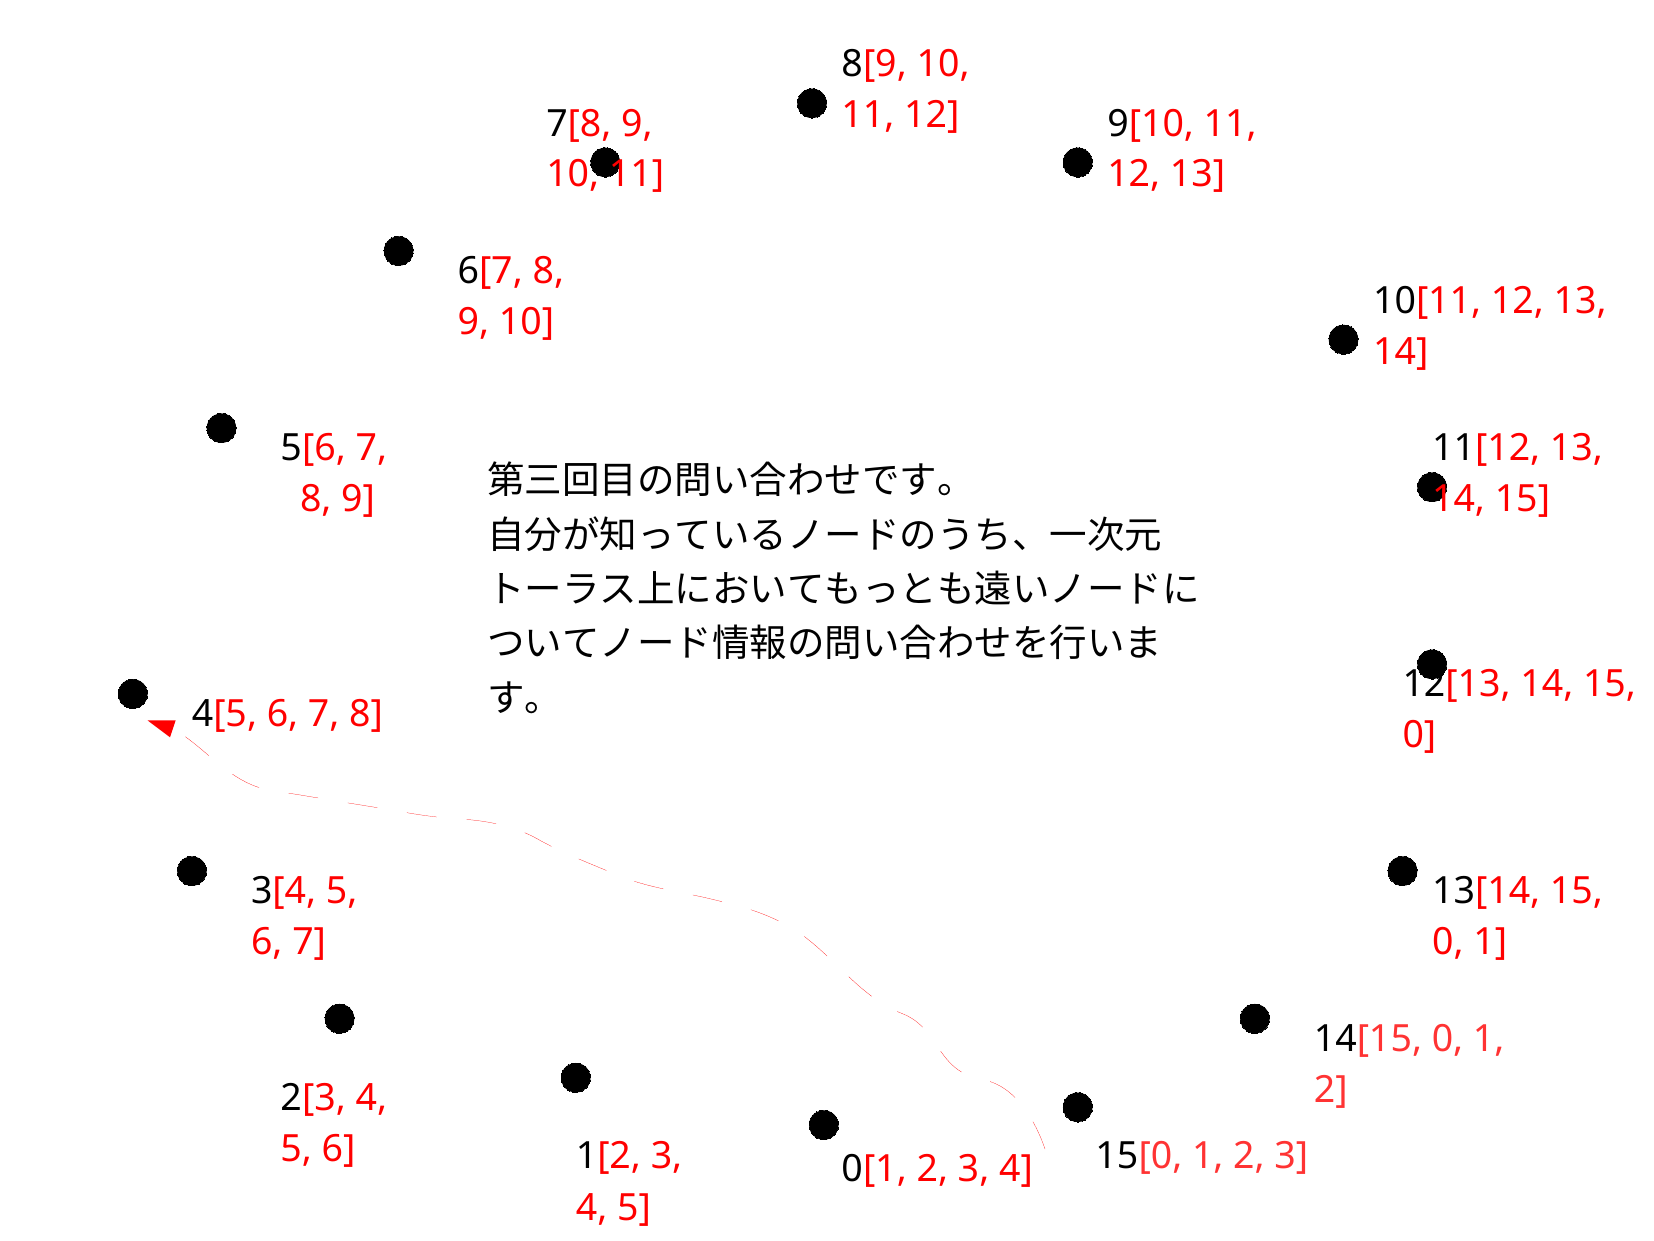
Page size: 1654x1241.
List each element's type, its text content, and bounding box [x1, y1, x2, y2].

text_box 9[10, 11, 12, 13] [1092, 88, 1300, 193]
text_box 0[1, 2, 3, 4] [826, 1133, 1123, 1194]
text_box [1240, 1003, 1270, 1034]
text_box [561, 1062, 591, 1093]
text_box 13[14, 15, 0, 1] [1417, 856, 1654, 961]
text_box 14[15, 0, 1, 2] [1299, 1003, 1536, 1109]
text_box [206, 413, 237, 443]
text_box 12[13, 14, 15, 0] [1387, 649, 1654, 754]
text_box 7[8, 9, 10, 11] [531, 88, 709, 193]
text_box 10[11, 12, 13, 14] [1358, 265, 1625, 371]
text_box [118, 679, 148, 709]
text_box [797, 88, 826, 119]
text_box 1[2, 3, 4, 5] [561, 1121, 739, 1226]
text_box 8[9, 10, 11, 12] [826, 28, 1004, 134]
text_box [383, 236, 414, 266]
text_box 3[4, 5, 6, 7] [236, 856, 414, 961]
text_box [324, 1003, 355, 1034]
text_box 第三回目の問い合わせです。 自分が知っているノードのうち、一次元トーラス上においてもっとも遠いノードについてノード情報の問い合わせを行います。 [472, 443, 1241, 682]
text_box [809, 1110, 839, 1140]
text_box 4[5, 6, 7, 8] [177, 678, 502, 739]
text_box 11[12, 13, 14, 15] [1417, 413, 1654, 518]
text_box 2[3, 4, 5, 6] [265, 1062, 443, 1168]
text_box [1062, 147, 1092, 178]
text_box 15[0, 1, 2, 3] [1080, 1121, 1388, 1182]
text_box [1062, 1092, 1093, 1123]
text_box 6[7, 8, 9, 10] [442, 236, 621, 341]
text_box [177, 856, 207, 886]
text_box 5[6, 7, 8, 9] [265, 412, 562, 518]
text_box [1328, 324, 1358, 355]
text_box [1387, 856, 1417, 886]
